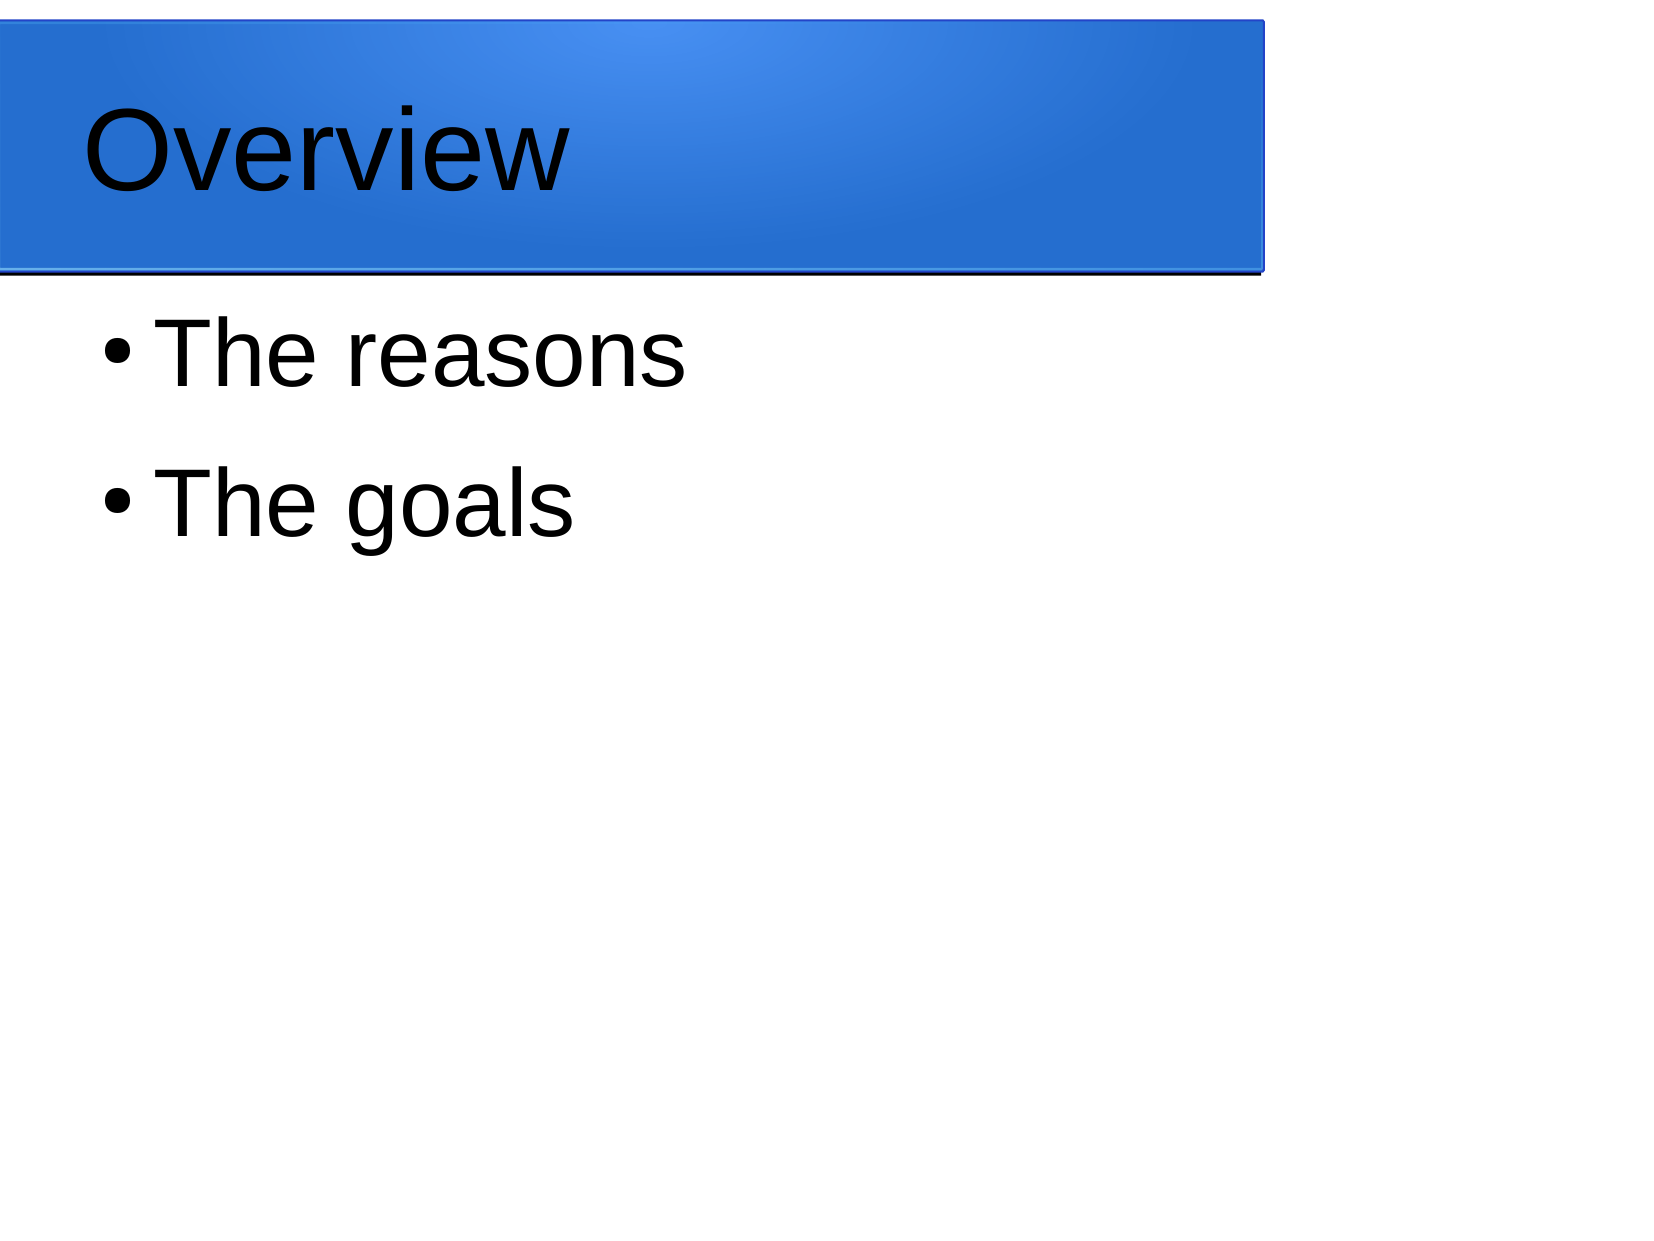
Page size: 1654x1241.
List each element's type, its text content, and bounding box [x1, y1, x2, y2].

list The reasons The goals [82, 299, 1571, 1019]
title Overview [82, 47, 1235, 252]
